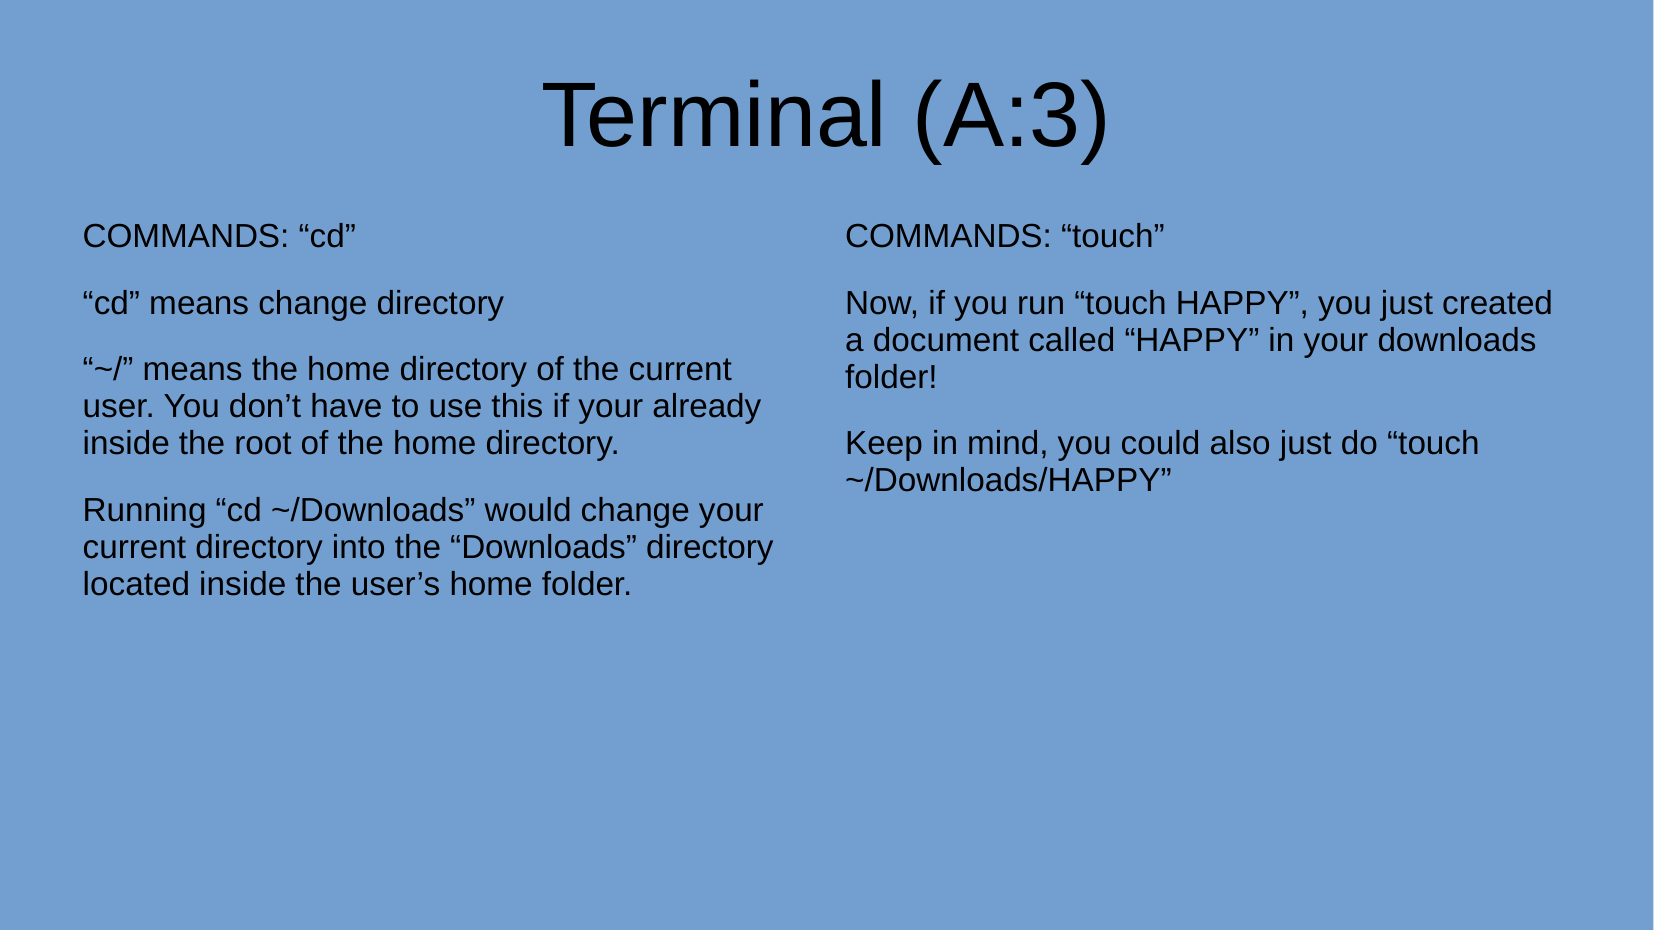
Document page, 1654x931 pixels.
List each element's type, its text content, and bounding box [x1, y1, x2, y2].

list COMMANDS: “touch” Now, if you run “touch HAPPY”, you just created a document called “HAPPY” in your downloads folder! Keep in mind, you could also just do “touch ~/Downloads/HAPPY” [845, 217, 1572, 758]
list COMMANDS: “cd” “cd” means change directory “~/” means the home directory of the current user. You don’t have to use this if your already inside the root of the home directory. Running “cd ~/Downloads” would change your current directory into the “Downloads” directory located inside the user’s home folder. [82, 217, 809, 758]
title Terminal (A:3) [82, 37, 1571, 193]
